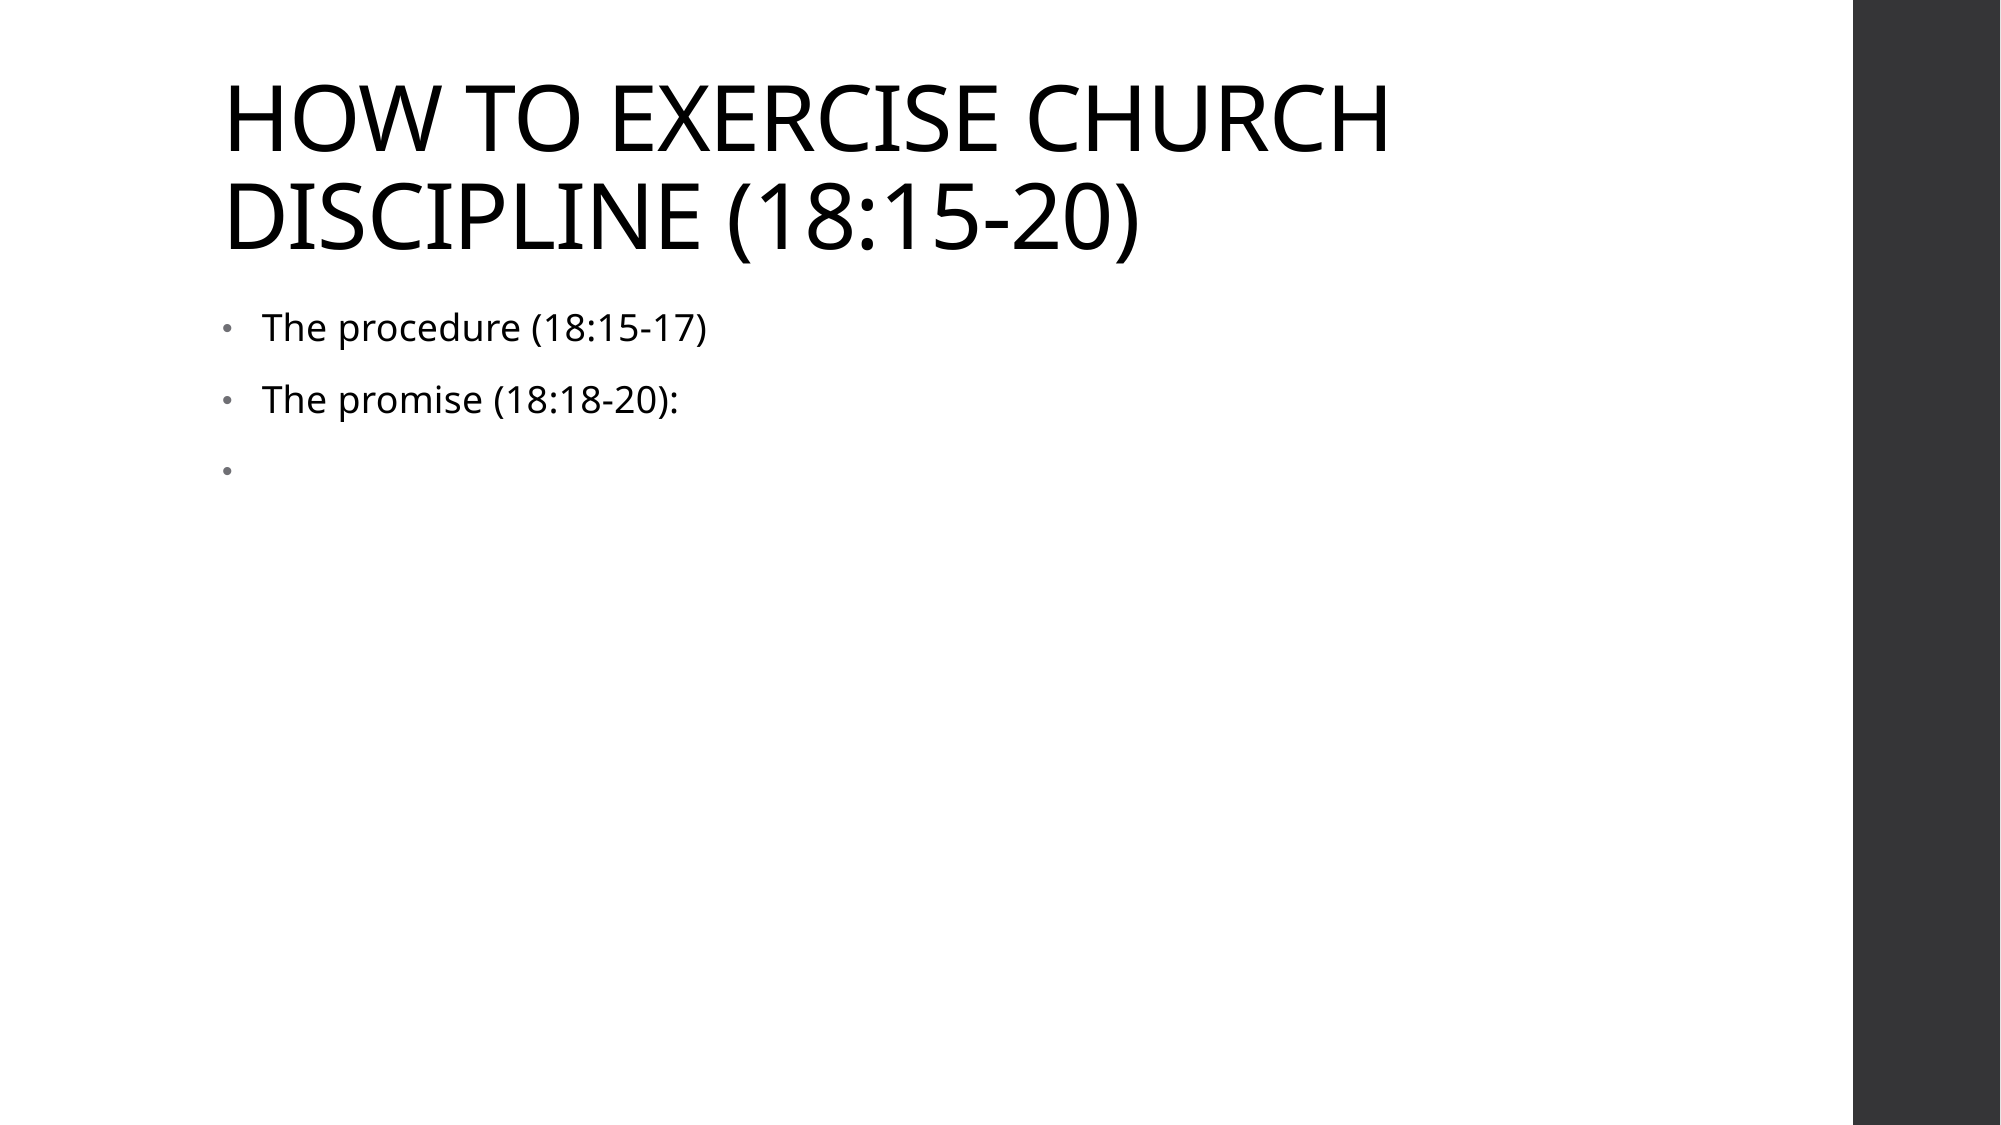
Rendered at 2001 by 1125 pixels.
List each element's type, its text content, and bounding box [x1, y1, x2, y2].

list The procedure (18:15-17) The promise (18:18-20): [206, 299, 1617, 1014]
title HOW TO EXERCISE CHURCH DISCIPLINE (18:15-20) [206, 60, 1797, 278]
